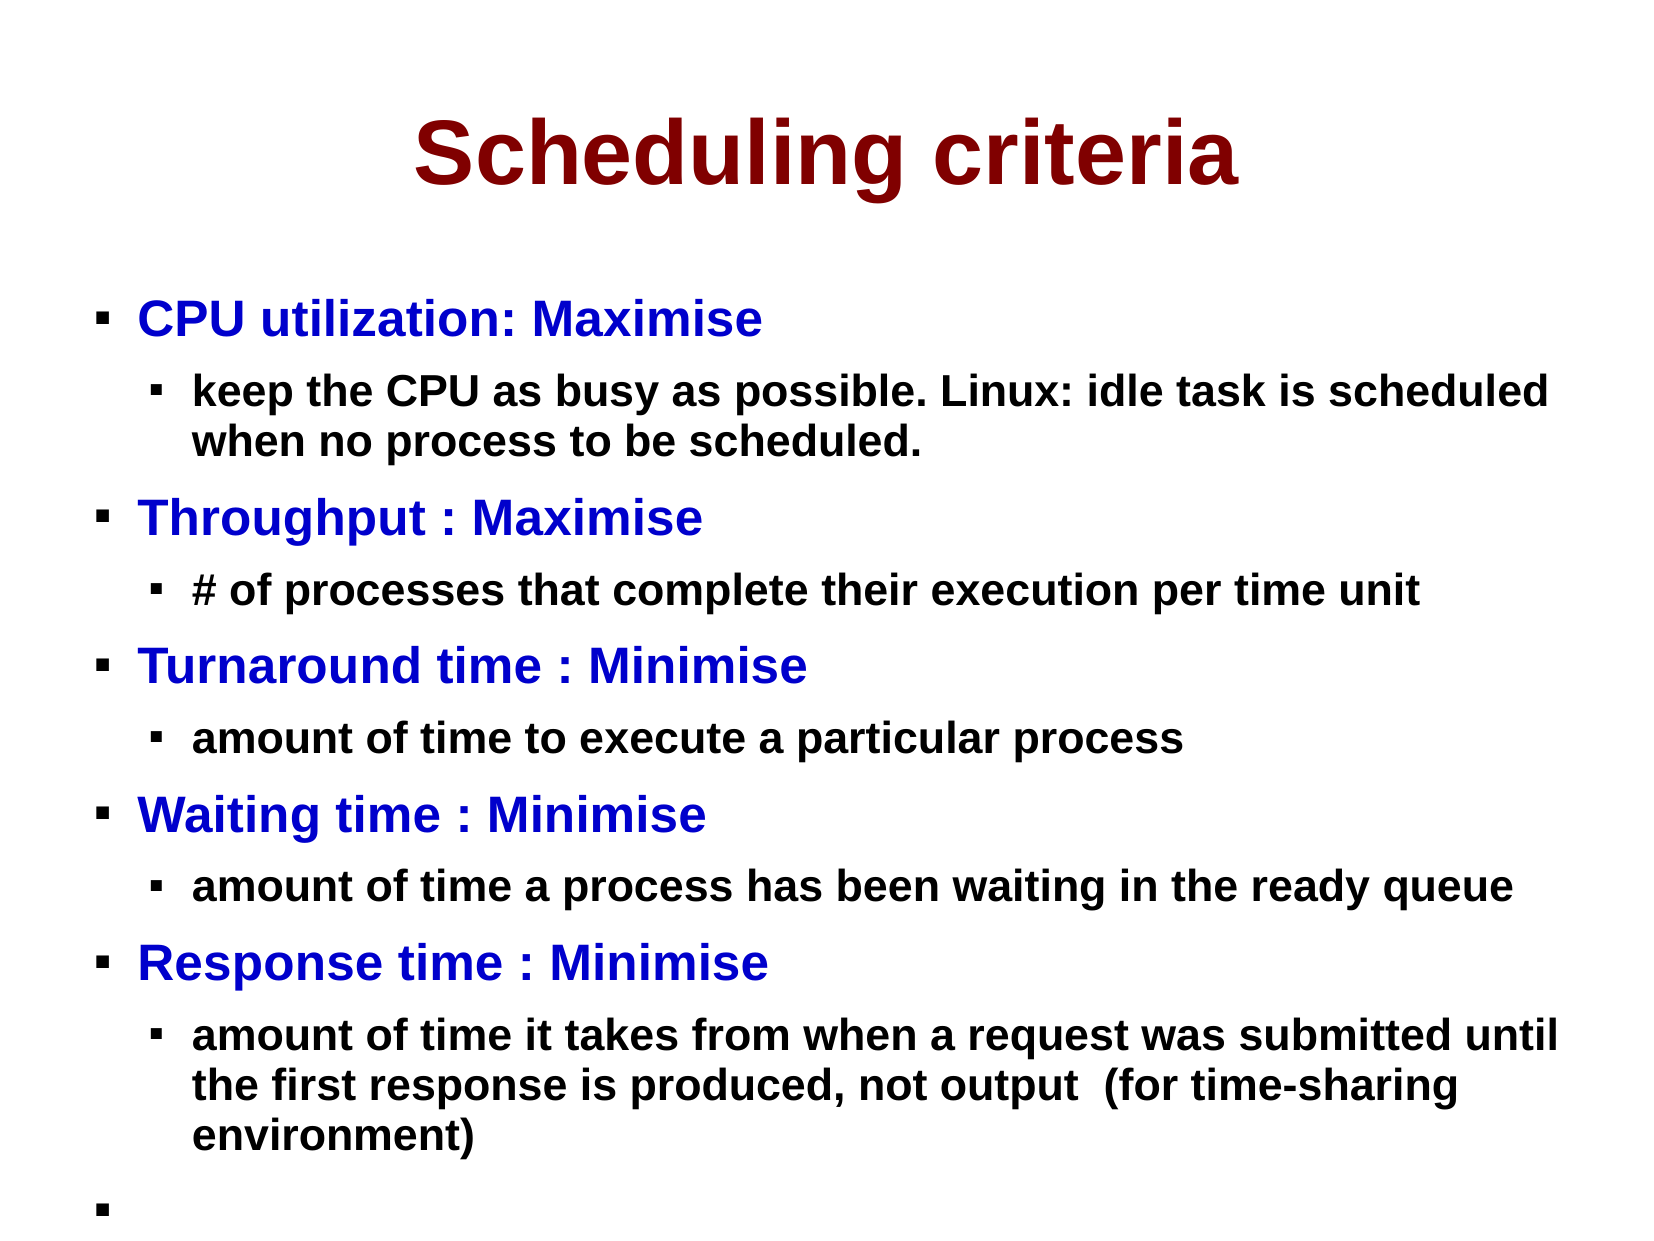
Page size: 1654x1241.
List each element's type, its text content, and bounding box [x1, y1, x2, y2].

list CPU utilization: Maximise keep the CPU as busy as possible. Linux: idle task is scheduled when no process to be scheduled. Throughput : Maximise # of processes that complete their execution per time unit Turnaround time : Minimise amount of time to execute a particular process Waiting time : Minimise amount of time a process has been waiting in the ready queue Response time : Minimise amount of time it takes from when a request was submitted until the first response is produced, not output (for time-sharing environment) [82, 290, 1583, 1182]
title Scheduling criteria [82, 49, 1571, 257]
